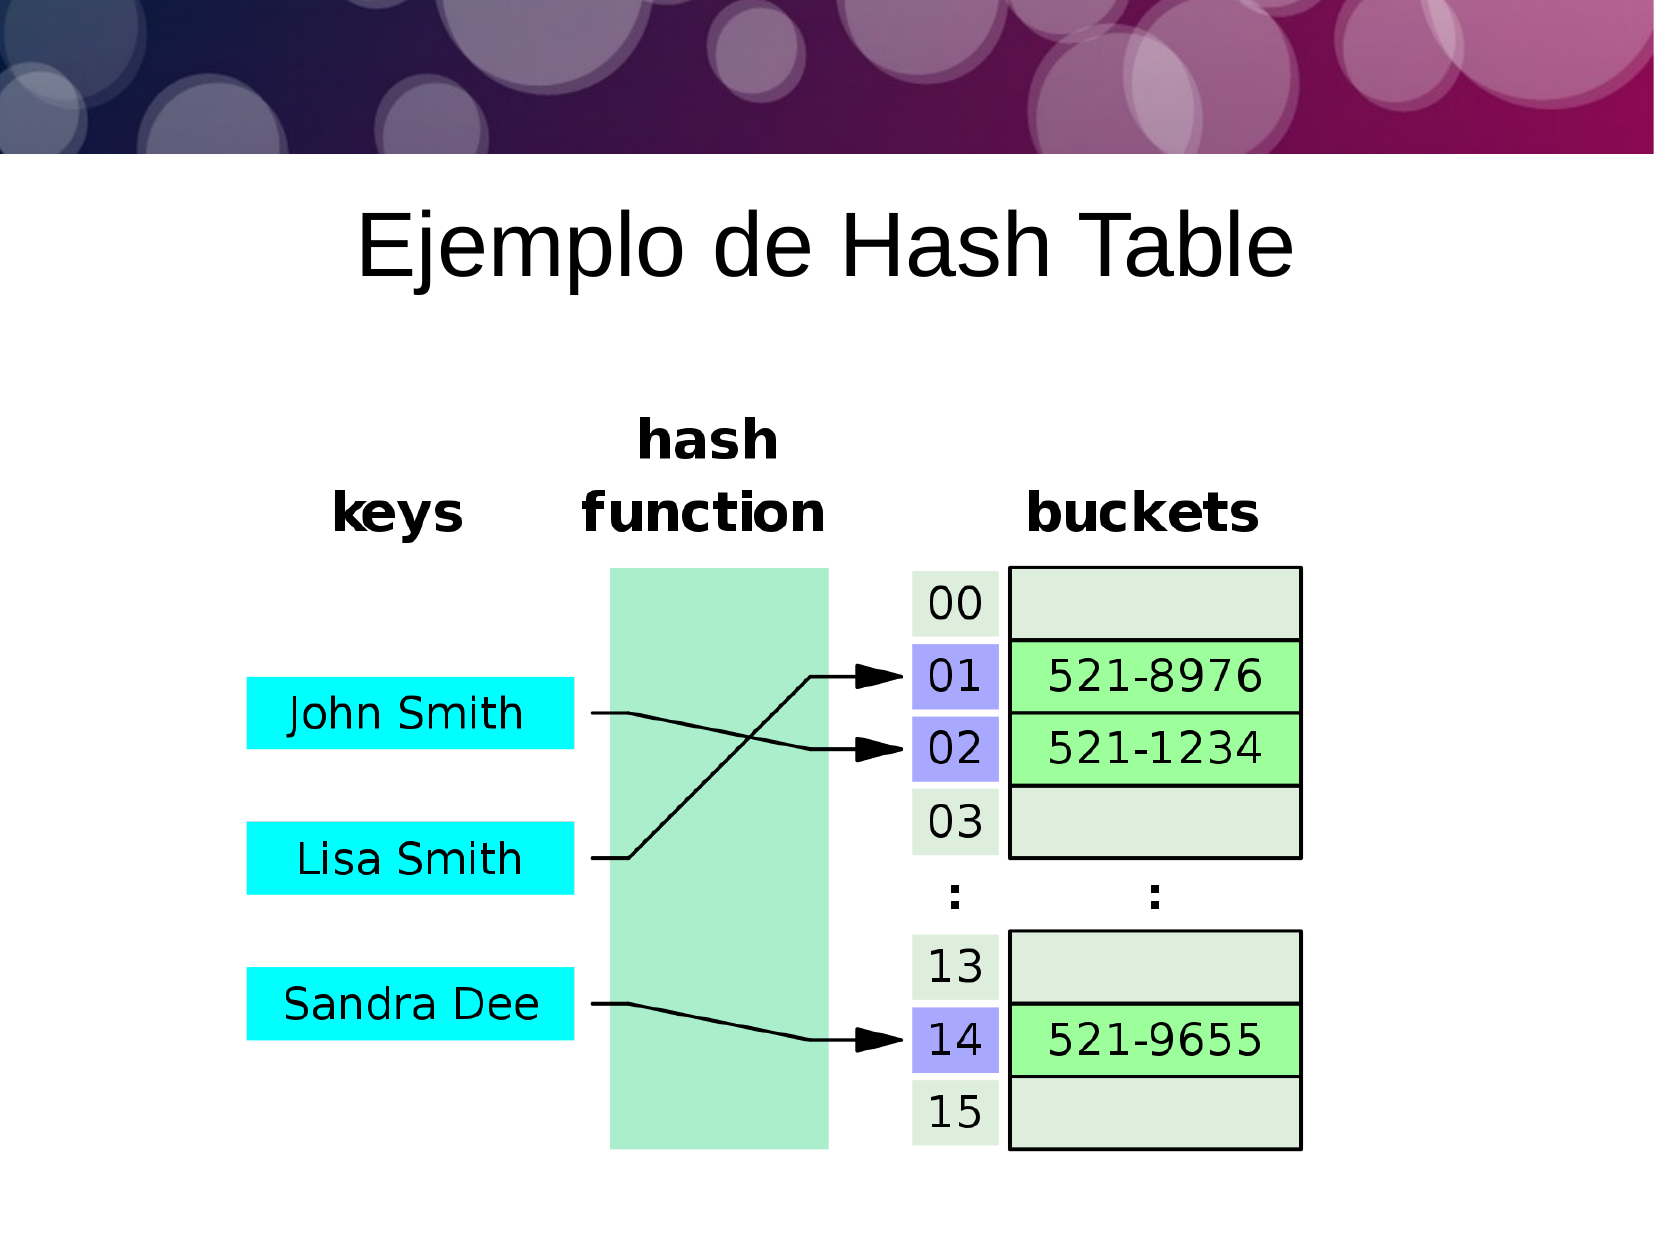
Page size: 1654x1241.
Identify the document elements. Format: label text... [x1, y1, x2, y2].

picture [210, 349, 1355, 1186]
picture [0, 0, 1654, 154]
title Ejemplo de Hash Table [82, 159, 1571, 331]
